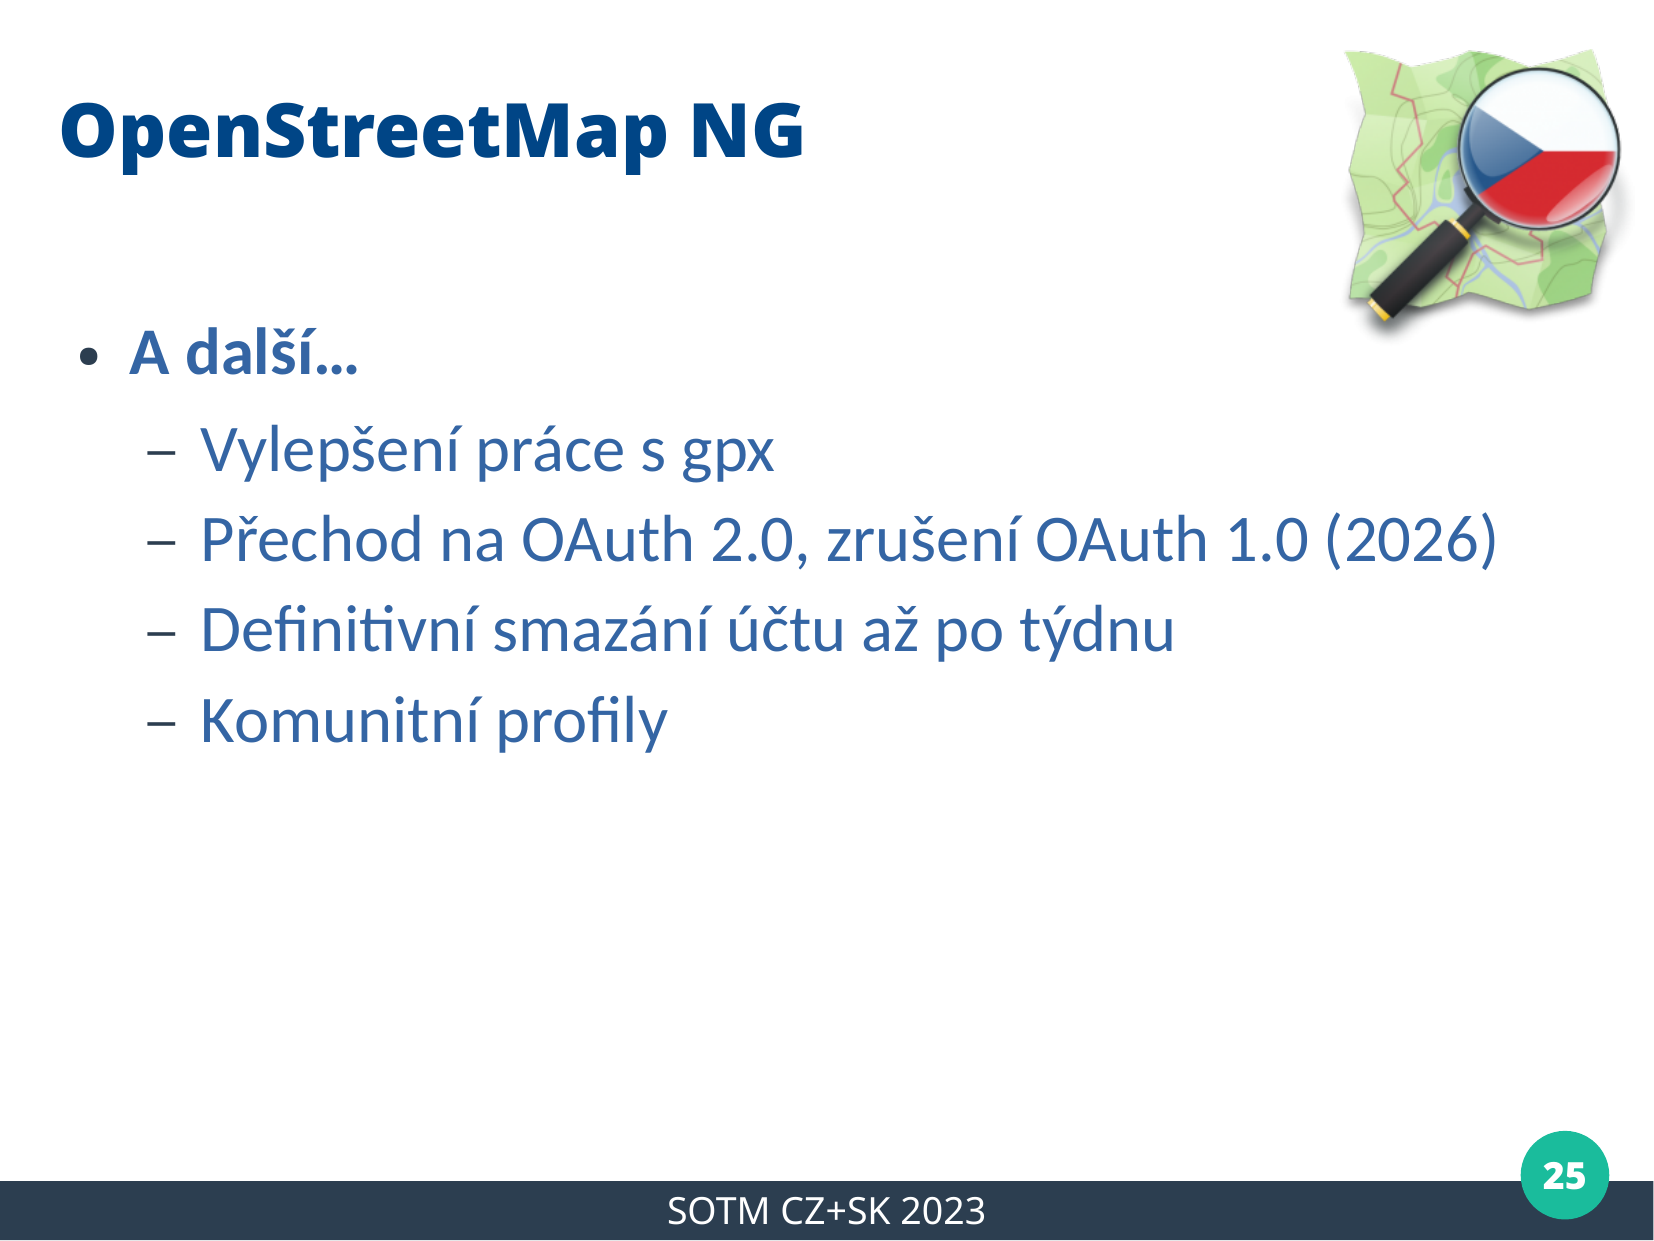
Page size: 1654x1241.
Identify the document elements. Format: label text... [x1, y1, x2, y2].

list A další… Vylepšení práce s gpx Přechod na OAuth 2.0, zrušení OAuth 1.0 (2026) Definitivní smazání účtu až po týdnu Komunitní profily [59, 324, 1595, 1152]
picture [1334, 49, 1635, 350]
title OpenStreetMap NG [59, 49, 1347, 207]
